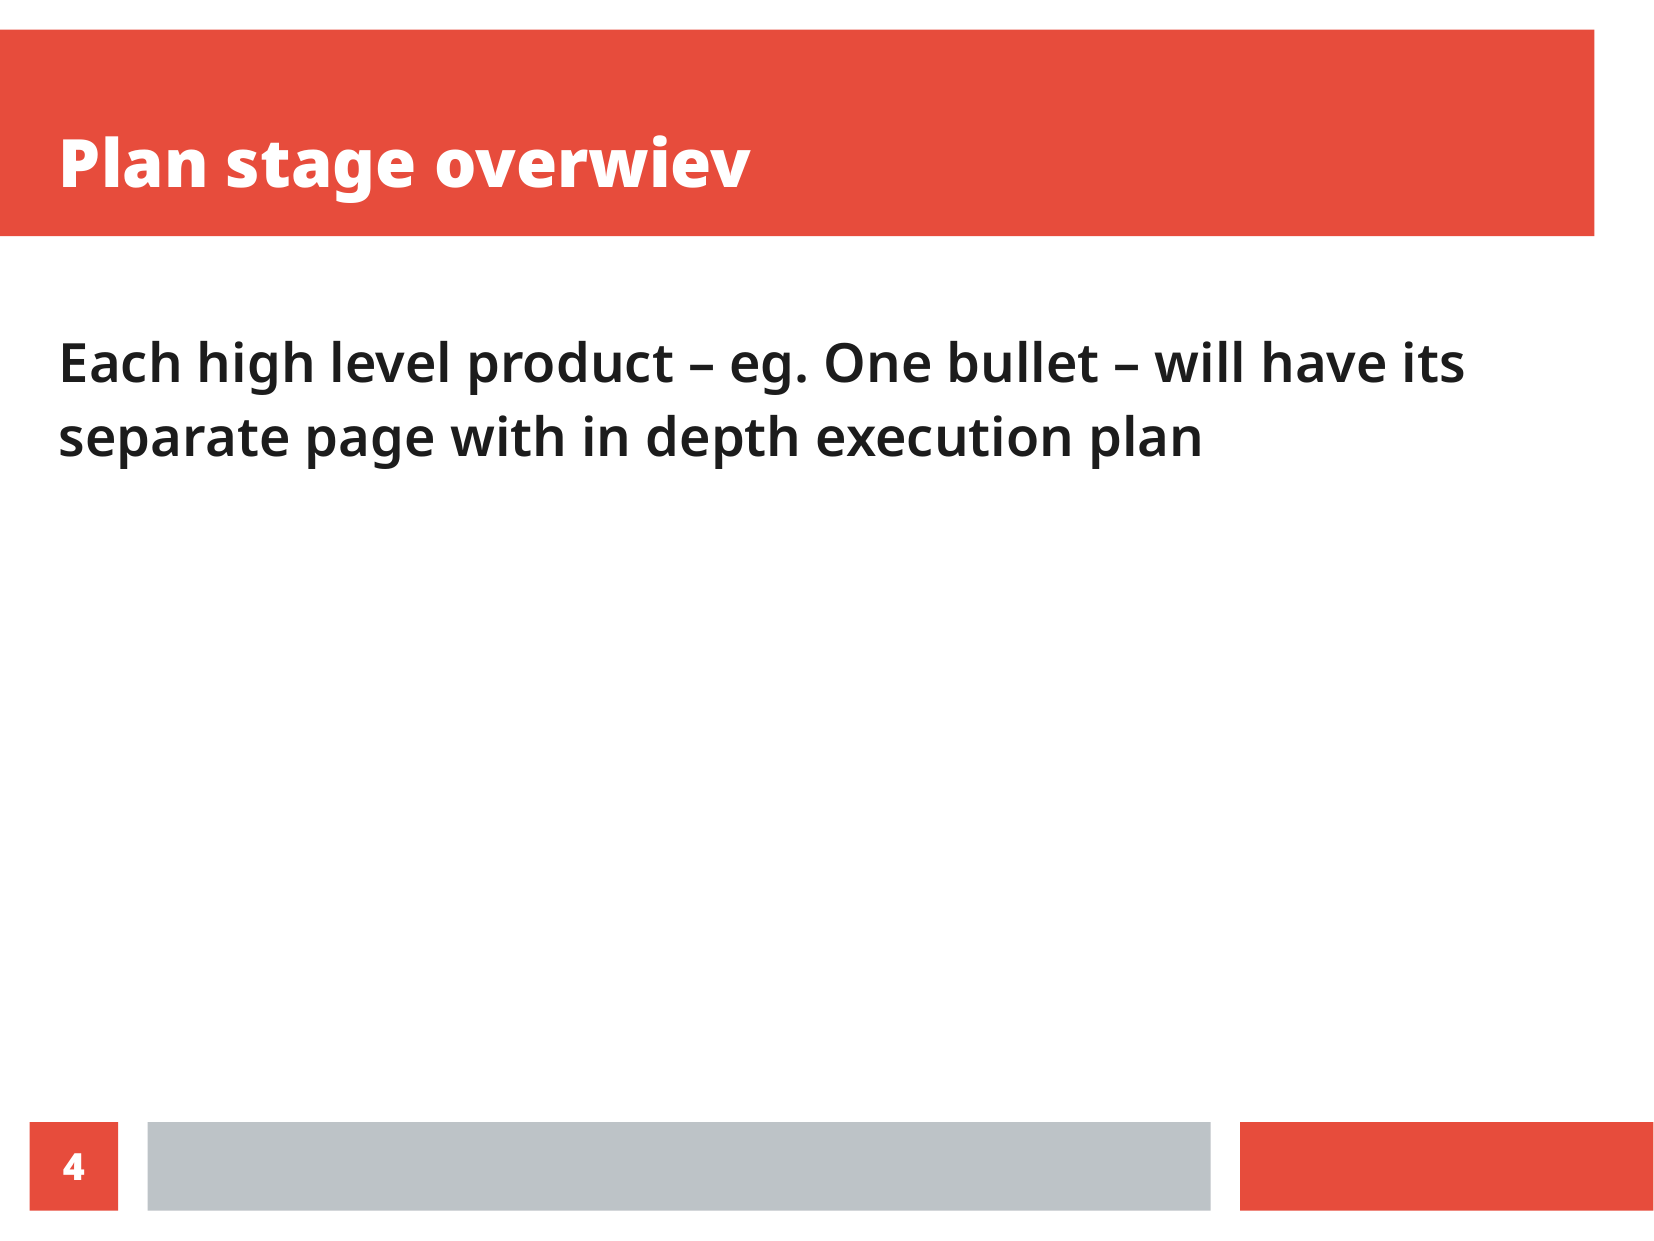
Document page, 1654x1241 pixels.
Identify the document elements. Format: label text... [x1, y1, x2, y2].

title Plan stage overwiev [59, 59, 1595, 207]
list Each high level product – eg. One bullet – will have its separate page with in depth execution plan [59, 324, 1565, 1093]
